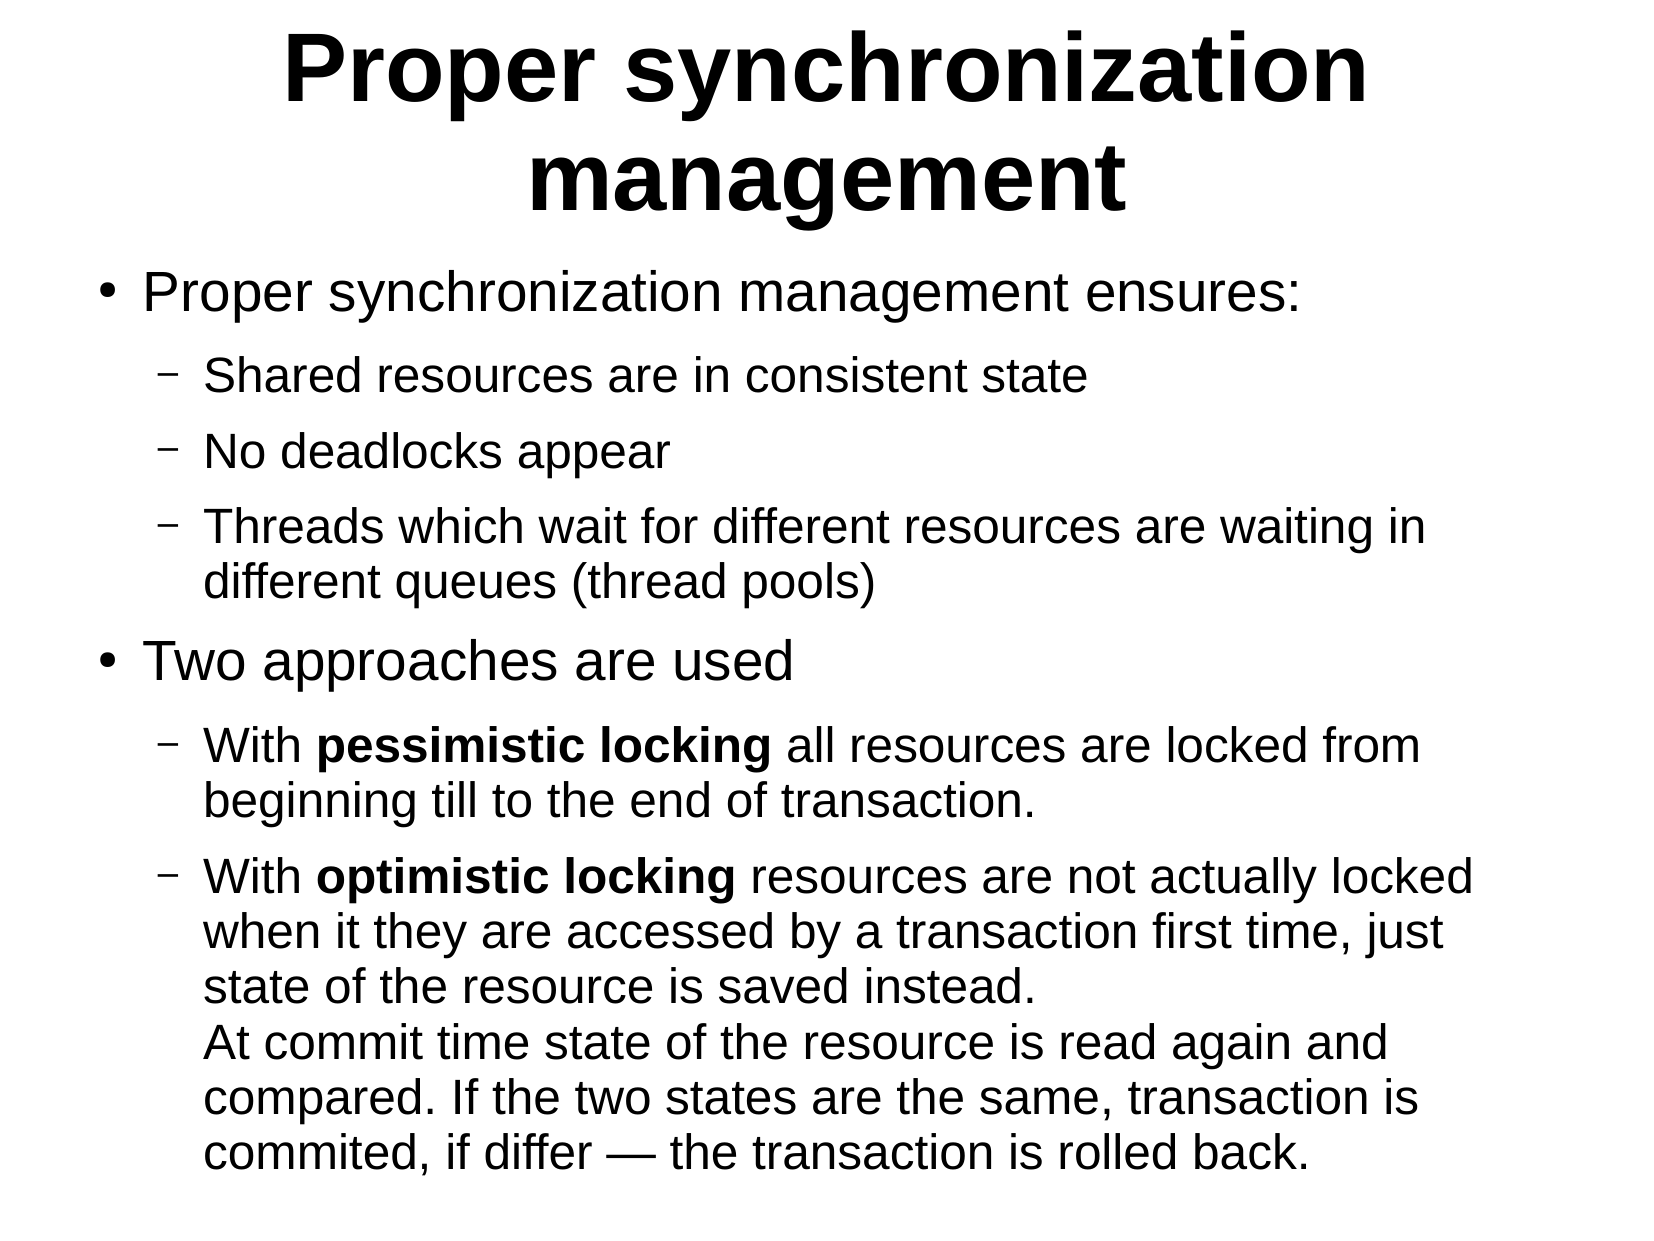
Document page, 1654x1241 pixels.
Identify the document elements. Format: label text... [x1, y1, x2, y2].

list Proper synchronization management ensures: Shared resources are in consistent state No deadlocks appear Threads which wait for different resources are waiting in different queues (thread pools) Two approaches are used With pessimistic locking all resources are locked from beginning till to the end of transaction. With optimistic locking resources are not actually locked when it they are accessed by a transaction first time, just state of the resource is saved instead. At commit time state of the resource is read again and compared. If the two states are the same, transaction is commited, if differ — the transaction is rolled back. [82, 259, 1538, 1186]
title Proper synchronization management [82, 12, 1571, 232]
